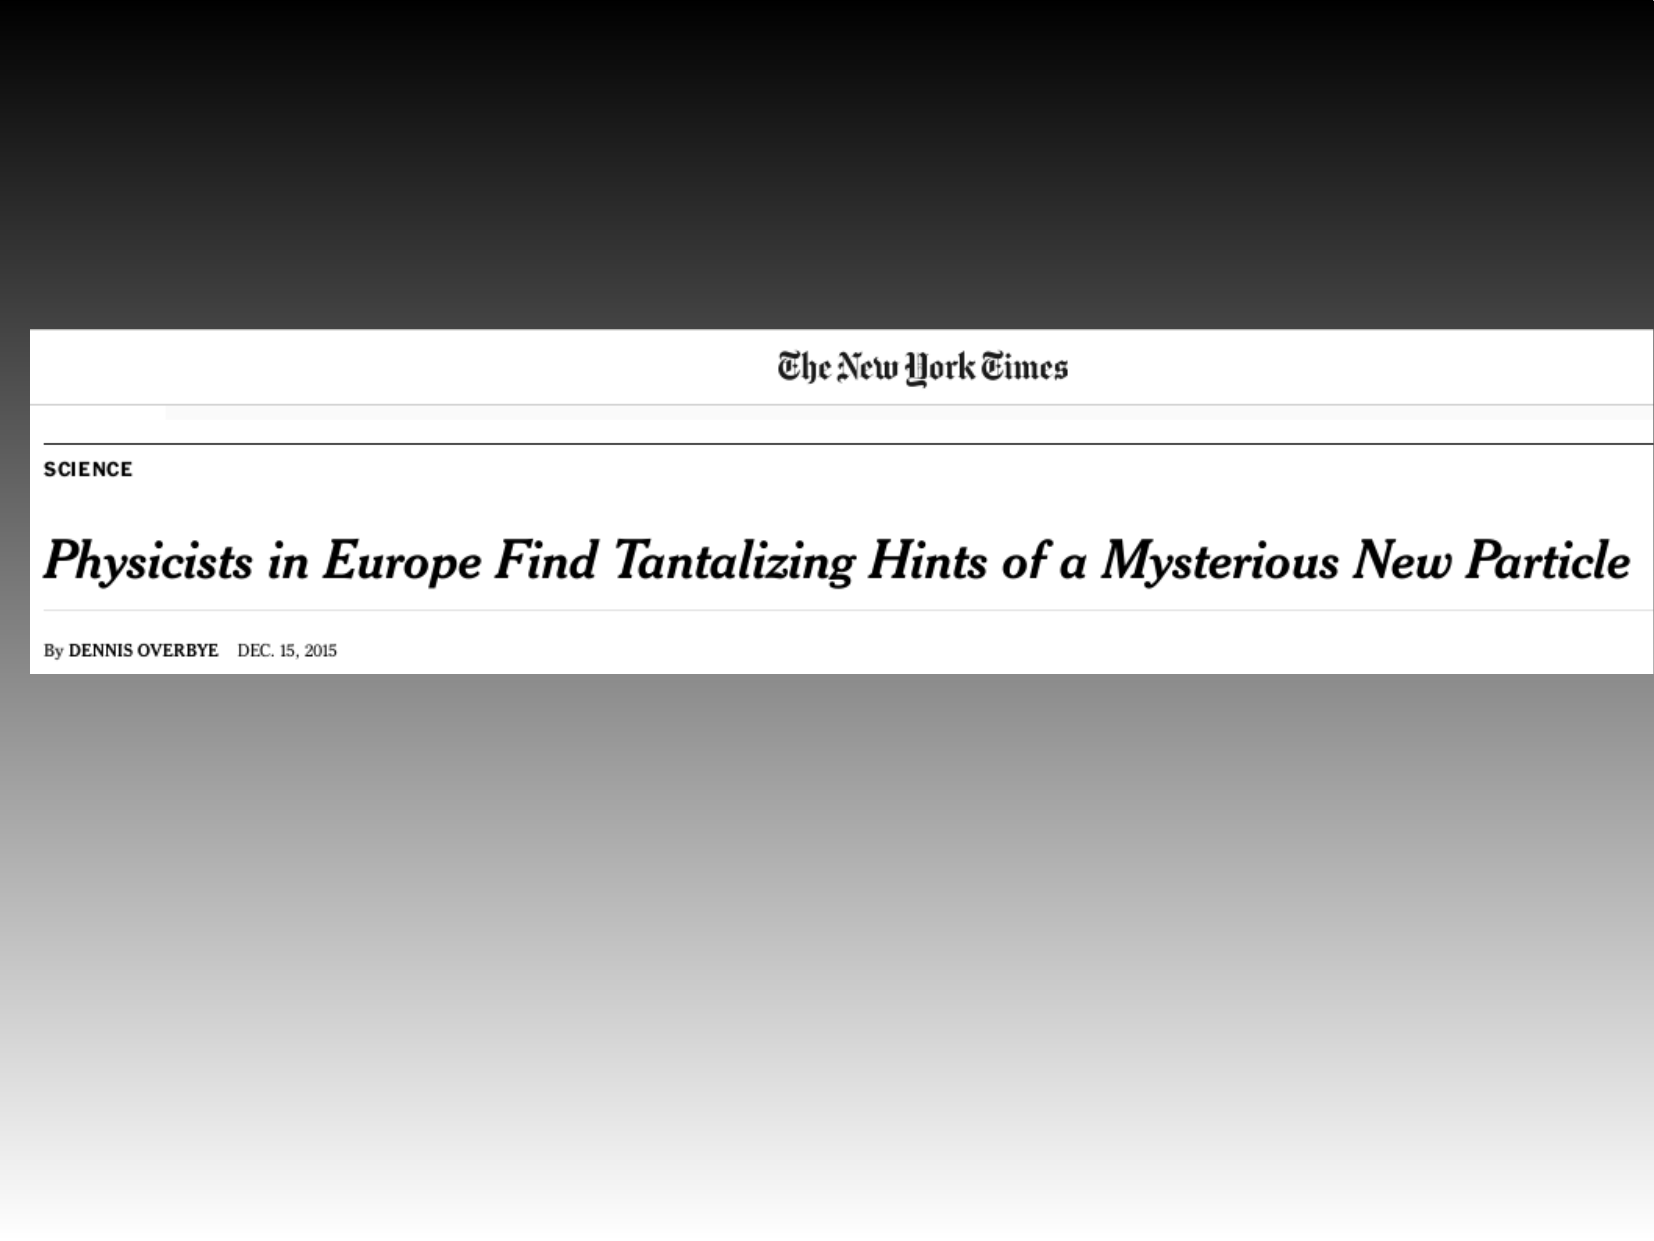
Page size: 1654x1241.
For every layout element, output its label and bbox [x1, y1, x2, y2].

picture [30, 329, 1654, 674]
